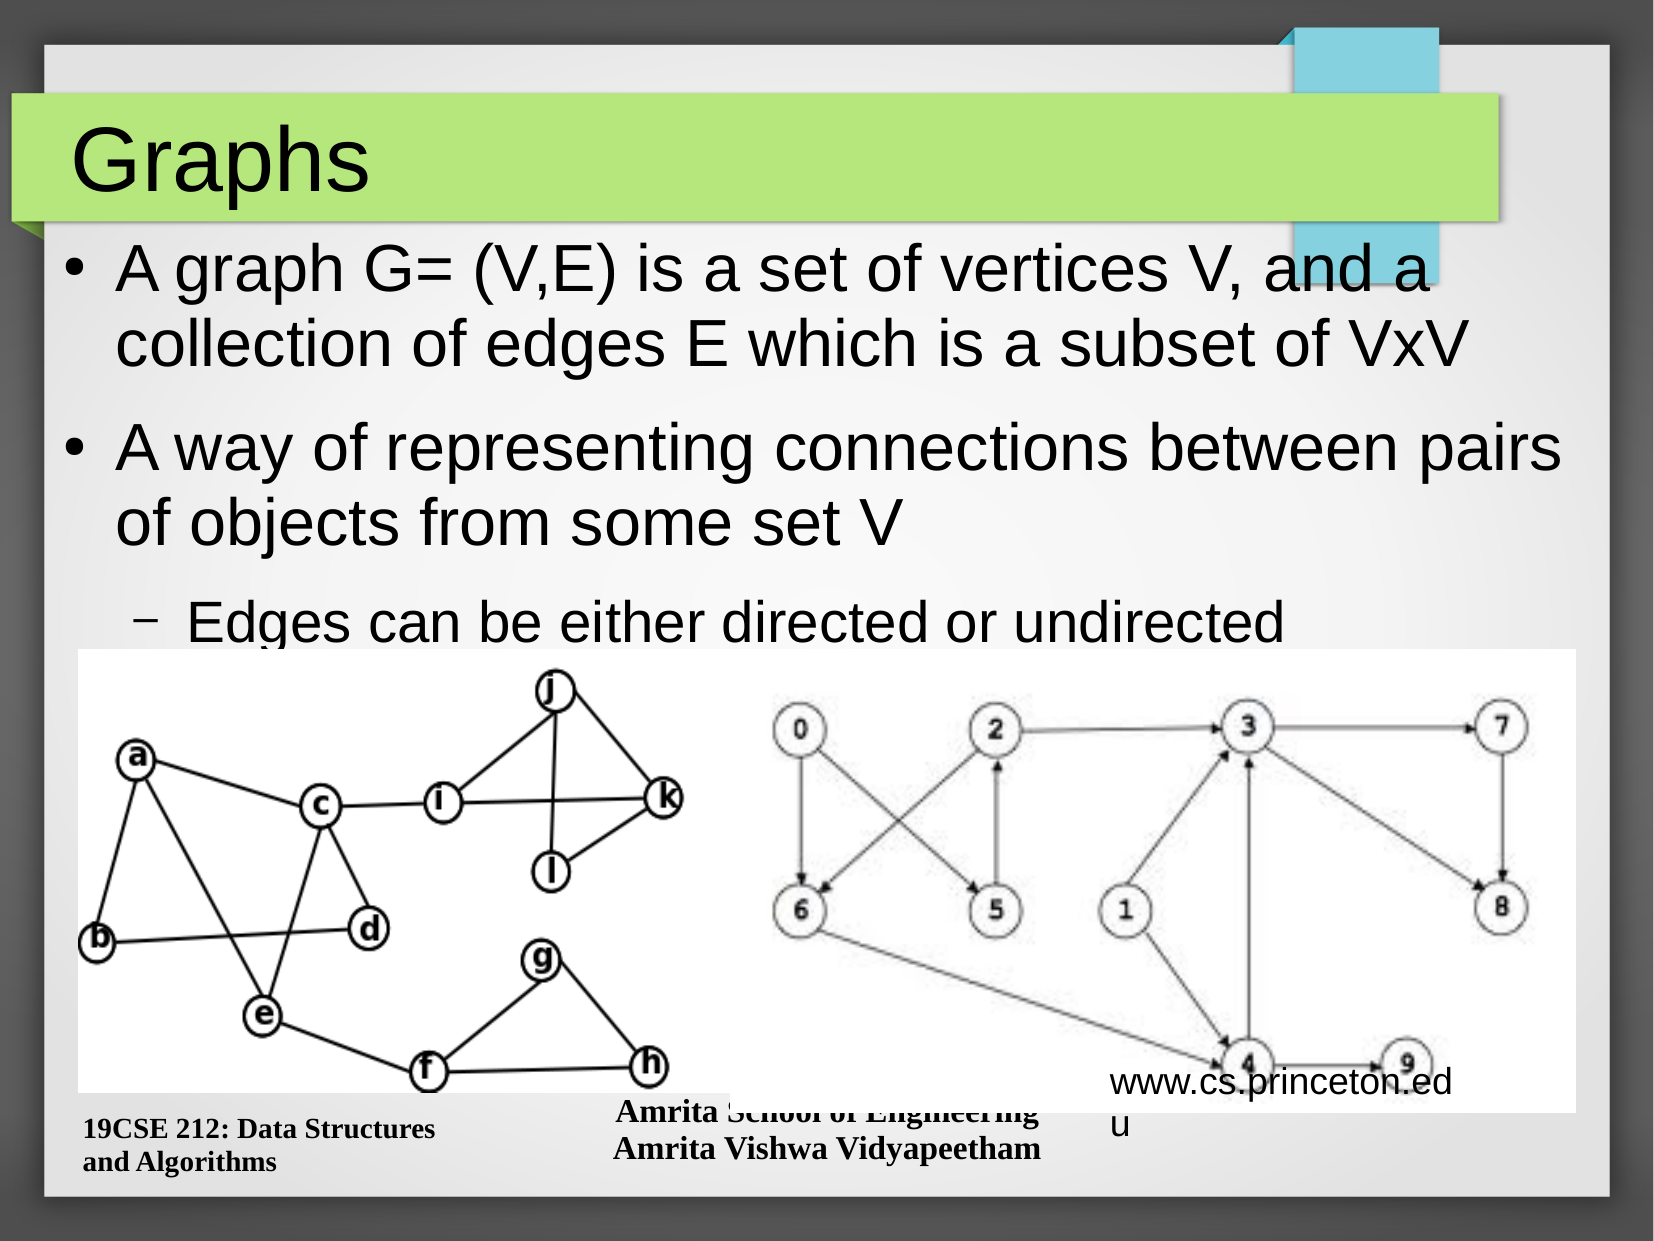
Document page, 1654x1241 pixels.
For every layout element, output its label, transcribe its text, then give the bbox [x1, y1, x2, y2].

title Graphs [70, 106, 1229, 213]
list A graph G= (V,E) is a set of vertices V, and a collection of edges E which is a subset of VxV A way of representing connections between pairs of objects from some set V Edges can be either directed or undirected [45, 231, 1591, 951]
picture [0, 0, 1654, 1241]
text_box www.cs.princeton.edu [1095, 1053, 1487, 1152]
